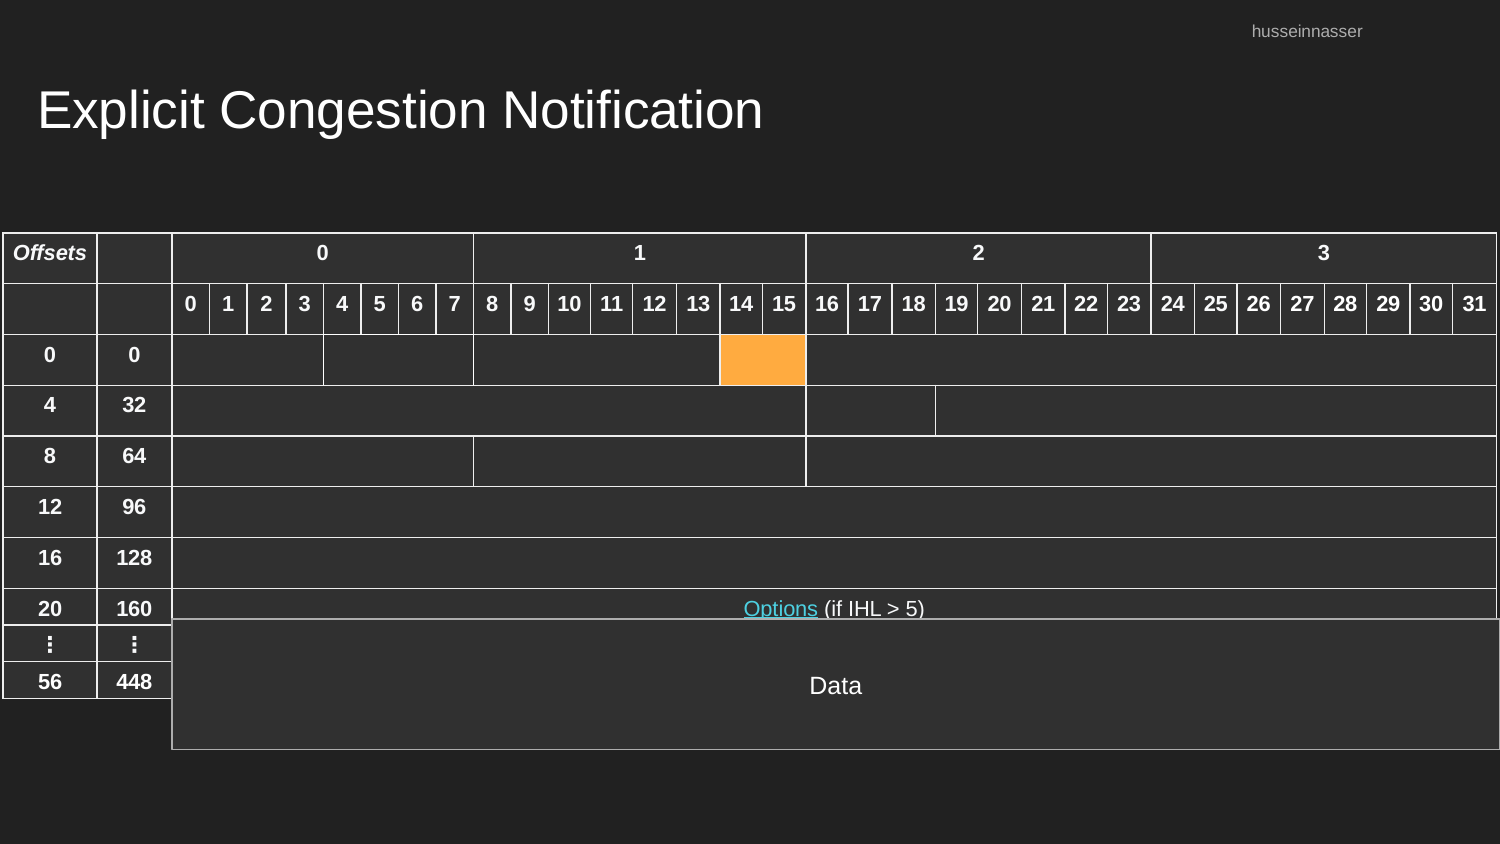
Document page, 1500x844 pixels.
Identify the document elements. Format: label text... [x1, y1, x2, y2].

table_cell [324, 335, 473, 385]
table_cell 8 [4, 437, 96, 486]
table_cell 5 [362, 284, 398, 334]
table_cell 64 [98, 437, 171, 486]
table_cell 448 [98, 662, 171, 698]
table_cell 4 [324, 284, 360, 334]
table_cell [936, 386, 1496, 435]
table_cell [98, 284, 171, 334]
table_cell 14 [721, 284, 762, 334]
table_cell 13 [677, 284, 719, 334]
table_cell [474, 335, 719, 385]
table_cell 1 [210, 284, 246, 334]
table_cell 16 [807, 284, 847, 334]
table_header 2 [807, 234, 1150, 283]
table_cell 12 [633, 284, 676, 334]
table_cell 4 [4, 386, 96, 435]
table_header 0 [173, 234, 473, 283]
table_cell ⋮ [98, 626, 171, 661]
table_cell ⋮ [4, 626, 96, 661]
table_cell 27 [1281, 284, 1324, 334]
table_cell 31 [1453, 284, 1496, 334]
table_cell 7 [437, 284, 473, 334]
table_cell [173, 386, 805, 435]
table_cell 17 [849, 284, 891, 334]
subtitle husseinnasser [1236, 11, 1492, 53]
table_cell 3 [287, 284, 323, 334]
text_box Data [171, 619, 1500, 750]
table_header 3 [1152, 234, 1496, 283]
table_cell 29 [1367, 284, 1409, 334]
table_cell [173, 437, 473, 486]
table_header [98, 234, 171, 283]
table_cell 19 [936, 284, 977, 334]
table_cell 21 [1022, 284, 1064, 334]
table_cell 6 [399, 284, 435, 334]
table_cell 8 [474, 284, 510, 334]
table_cell [4, 284, 96, 334]
table_cell 20 [4, 589, 96, 624]
table_header 1 [474, 234, 805, 283]
table_cell 23 [1108, 284, 1150, 334]
table_cell 11 [591, 284, 632, 334]
table_cell [807, 386, 935, 435]
table_cell 20 [978, 284, 1021, 334]
title Explicit Congestion Notification [22, 60, 1420, 155]
table_cell 0 [98, 335, 171, 385]
table_cell 9 [512, 284, 548, 334]
table_cell 0 [173, 284, 209, 334]
table_cell 128 [98, 538, 171, 588]
table_cell [173, 335, 323, 385]
table_cell 30 [1411, 284, 1452, 334]
table_header Offsets [4, 234, 96, 283]
table_cell 22 [1066, 284, 1107, 334]
table_cell [173, 538, 1496, 588]
table_cell 25 [1195, 284, 1236, 334]
table_cell 0 [4, 335, 96, 385]
table_cell [807, 335, 1496, 385]
table_cell 16 [4, 538, 96, 588]
table_cell 15 [763, 284, 805, 334]
table_cell 160 [98, 589, 171, 624]
table_cell 24 [1152, 284, 1194, 334]
table_cell 26 [1238, 284, 1280, 334]
table_cell 32 [98, 386, 171, 435]
table_cell [807, 437, 1496, 486]
table_cell 96 [98, 487, 171, 537]
table_cell 10 [549, 284, 590, 334]
table_cell [173, 487, 1496, 537]
table_cell [721, 335, 805, 385]
table_cell 12 [4, 487, 96, 537]
table_cell 56 [4, 662, 96, 698]
table_cell 28 [1325, 284, 1366, 334]
table_cell Options (if IHL > 5) [173, 589, 1496, 619]
table_cell [474, 437, 805, 486]
table_cell 2 [248, 284, 285, 334]
table_cell 18 [893, 284, 935, 334]
